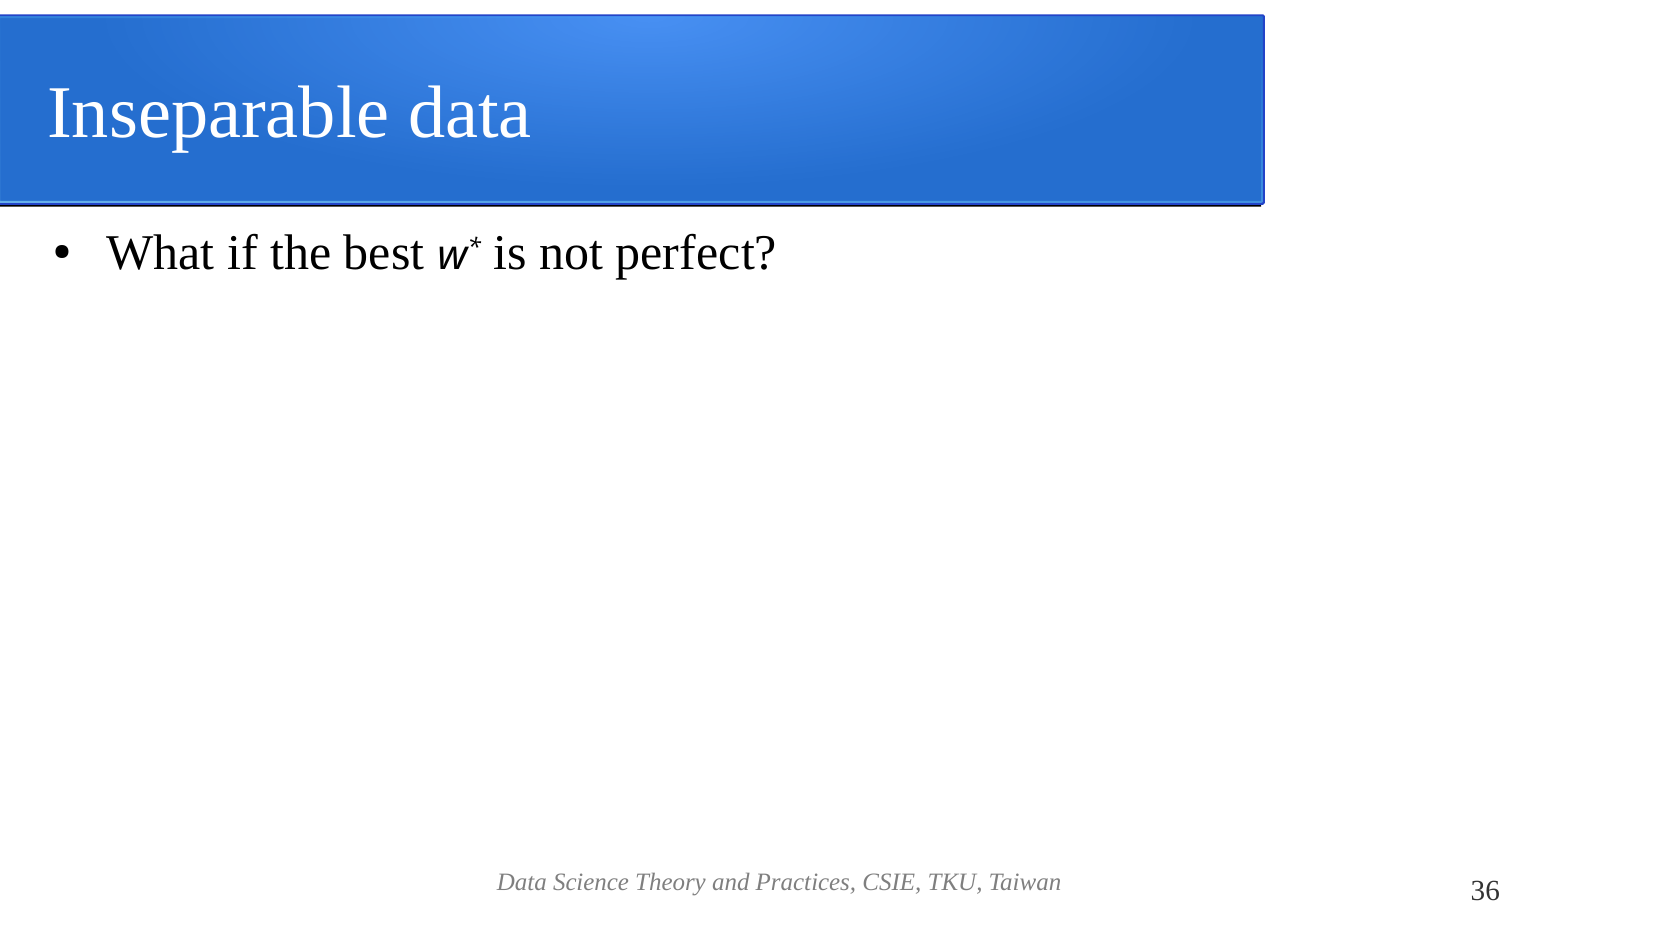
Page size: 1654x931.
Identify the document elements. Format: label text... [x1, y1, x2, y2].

list What if the best w* is not perfect? [35, 224, 1524, 764]
title Inseparable data [47, 35, 1199, 189]
